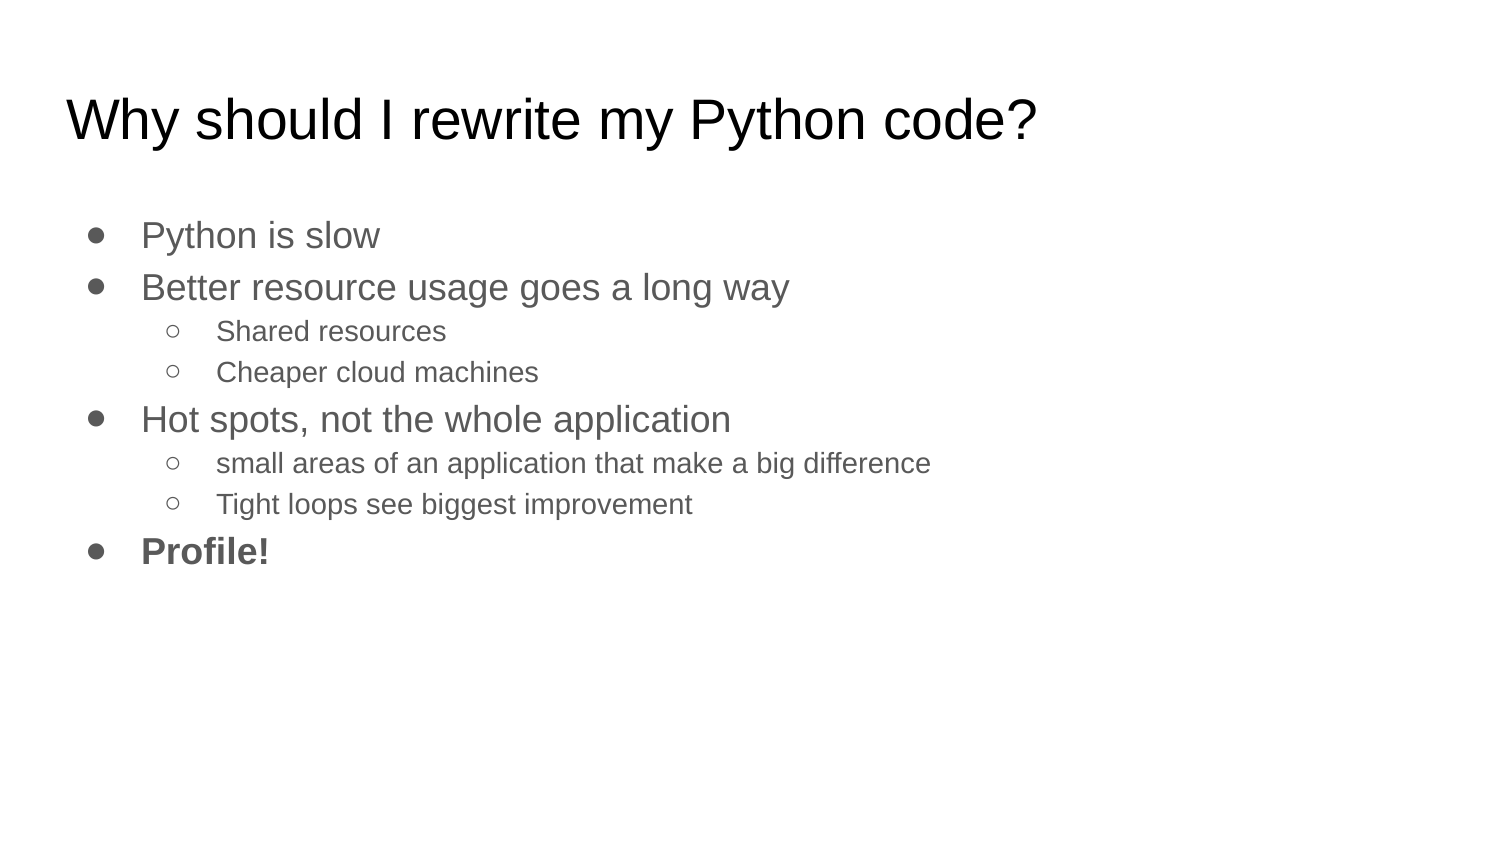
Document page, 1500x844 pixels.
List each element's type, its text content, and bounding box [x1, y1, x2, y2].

list Python is slow Better resource usage goes a long way Shared resources Cheaper cloud machines Hot spots, not the whole application small areas of an application that make a big difference Tight loops see biggest improvement Profile! [51, 189, 1449, 750]
title Why should I rewrite my Python code? [51, 72, 1449, 167]
